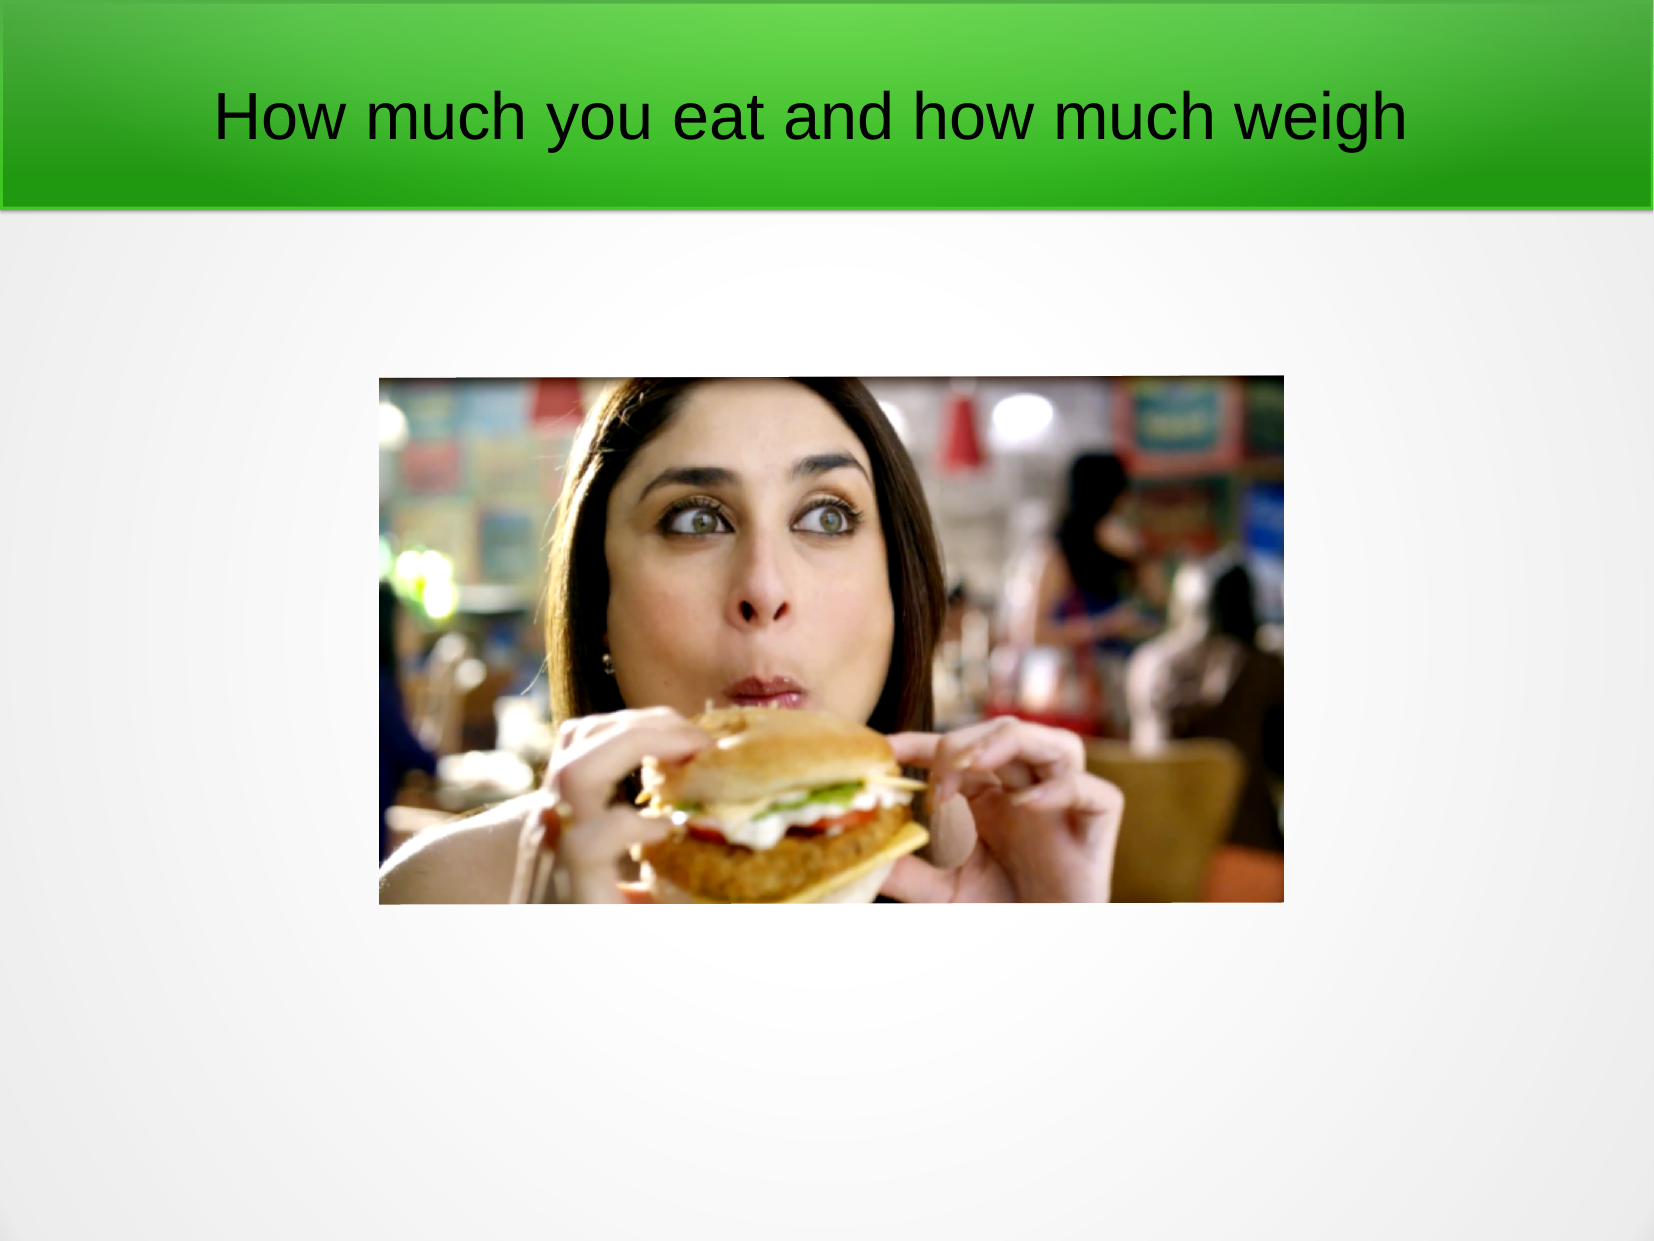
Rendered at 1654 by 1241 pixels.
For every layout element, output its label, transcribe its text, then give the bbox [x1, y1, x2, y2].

picture [378, 633, 1284, 905]
subtitle How much you eat and how much weigh [55, 0, 1544, 633]
